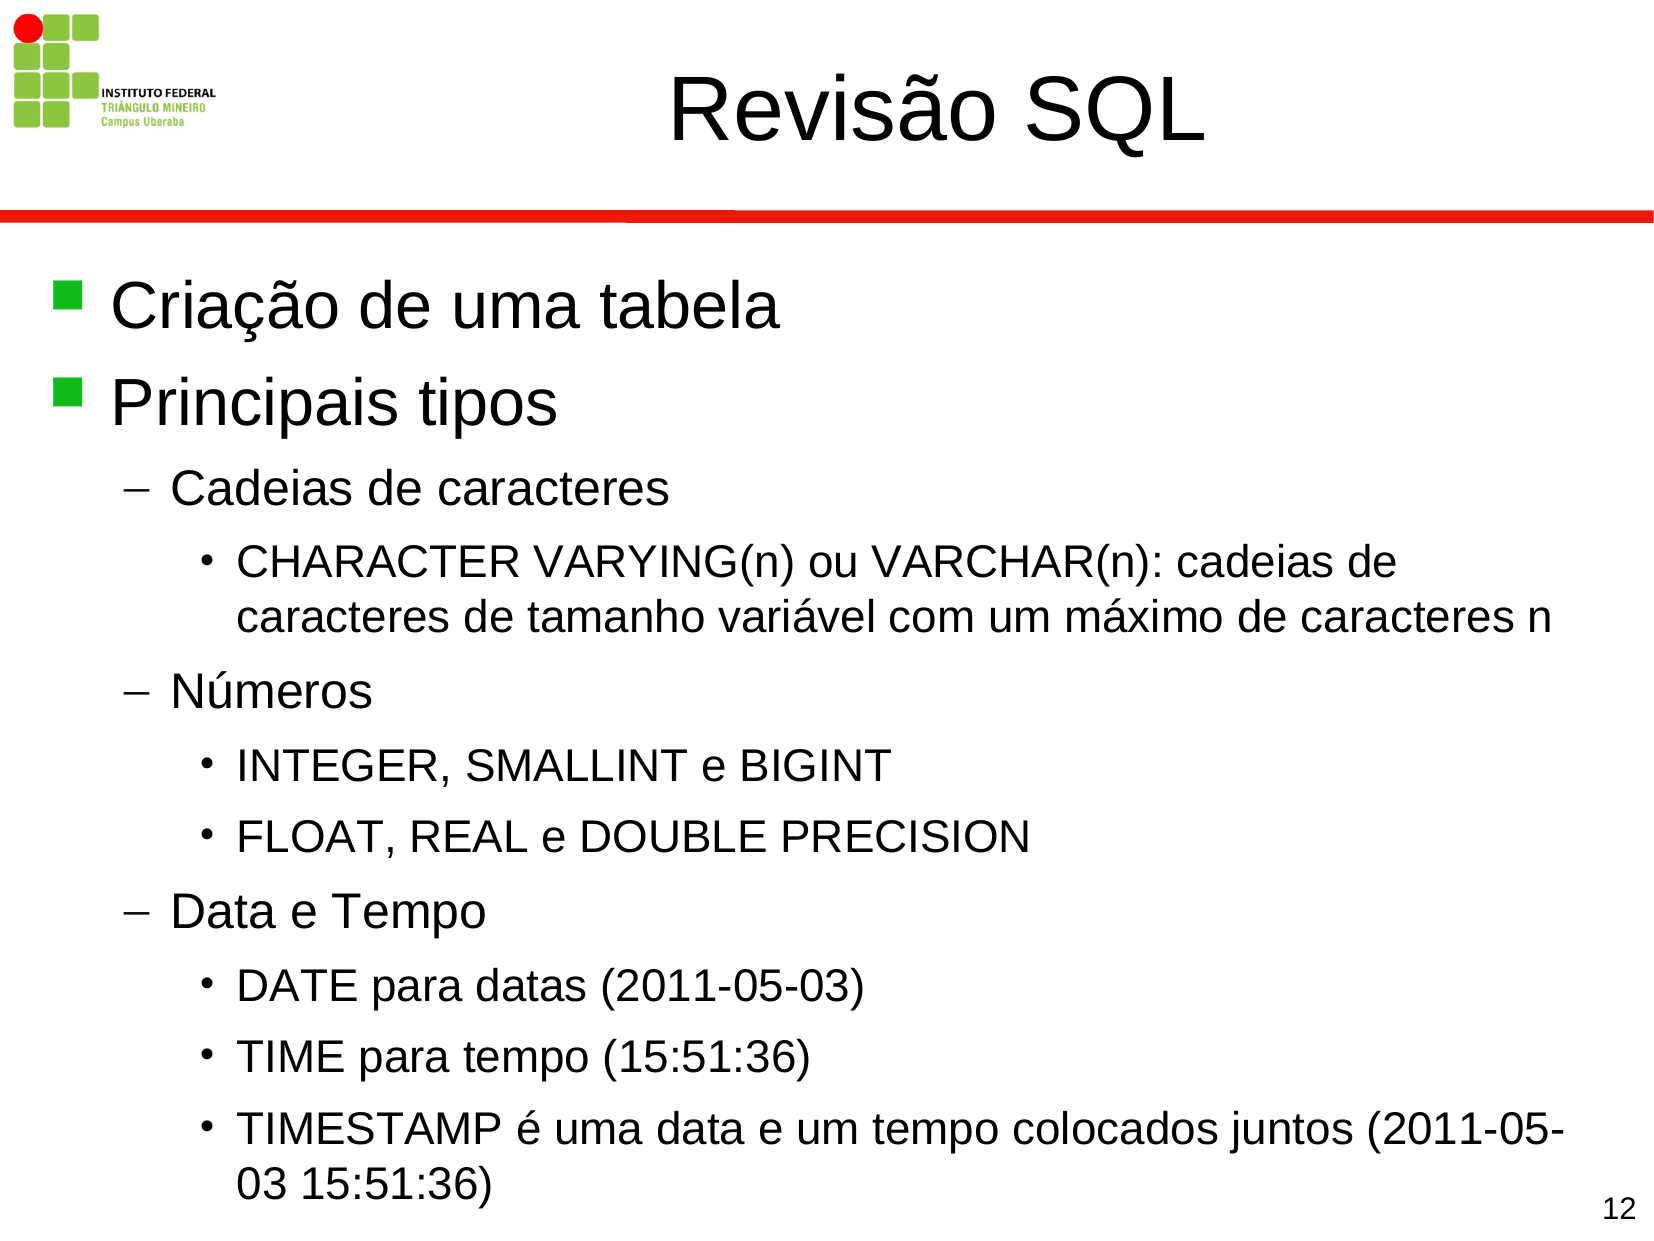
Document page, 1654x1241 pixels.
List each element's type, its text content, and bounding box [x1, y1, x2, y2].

picture [0, 2, 228, 139]
text_box <número> [1185, 1179, 1654, 1220]
text_box Revisão SQL [253, 0, 1622, 207]
text_box Criação de uma tabela Principais tipos Cadeias de caracteres CHARACTER VARYING(n) ou VARCHAR(n): cadeias de caracteres de tamanho variável com um máximo de caracteres n Números INTEGER, SMALLINT e BIGINT FLOAT, REAL e DOUBLE PRECISION Data e Tempo DATE para datas (2011-05-03) TIME para tempo (15:51:36) TIMESTAMP é uma data e um tempo colocados juntos (2011-05-03 15:51:36) [32, 253, 1622, 1205]
